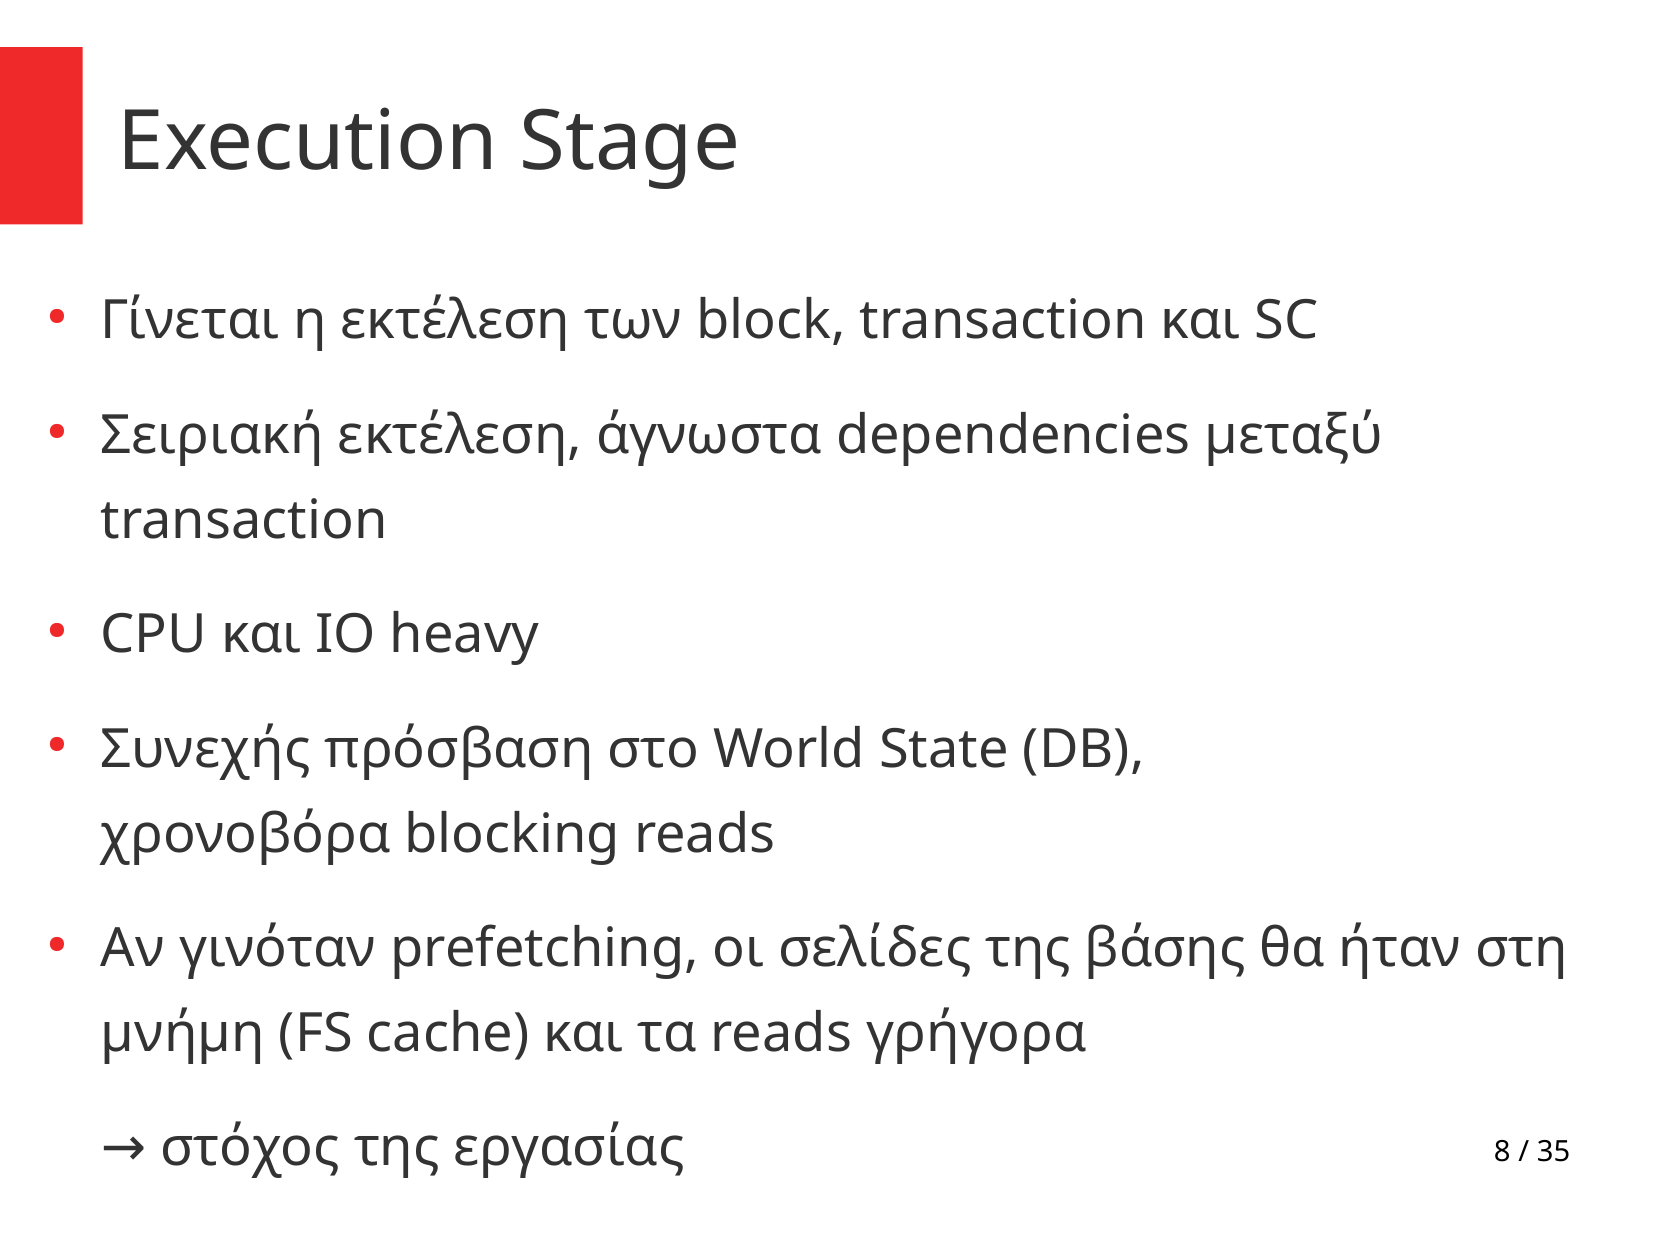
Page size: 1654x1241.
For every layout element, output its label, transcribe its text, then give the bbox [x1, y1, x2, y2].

list Γίνεται η εκτέλεση των block, transaction και SC Σειριακή εκτέλεση, άγνωστα dependencies μεταξύ transaction CPU και IO heavy Συνεχής πρόσβαση στο World State (DB), χρονοβόρα blocking reads Αν γινόταν prefetching, οι σελίδες της βάσης θα ήταν στη μνήμη (FS cache) και τα reads γρήγορα → στόχος της εργασίας [29, 270, 1620, 1201]
title Execution Stage [117, 33, 1571, 241]
